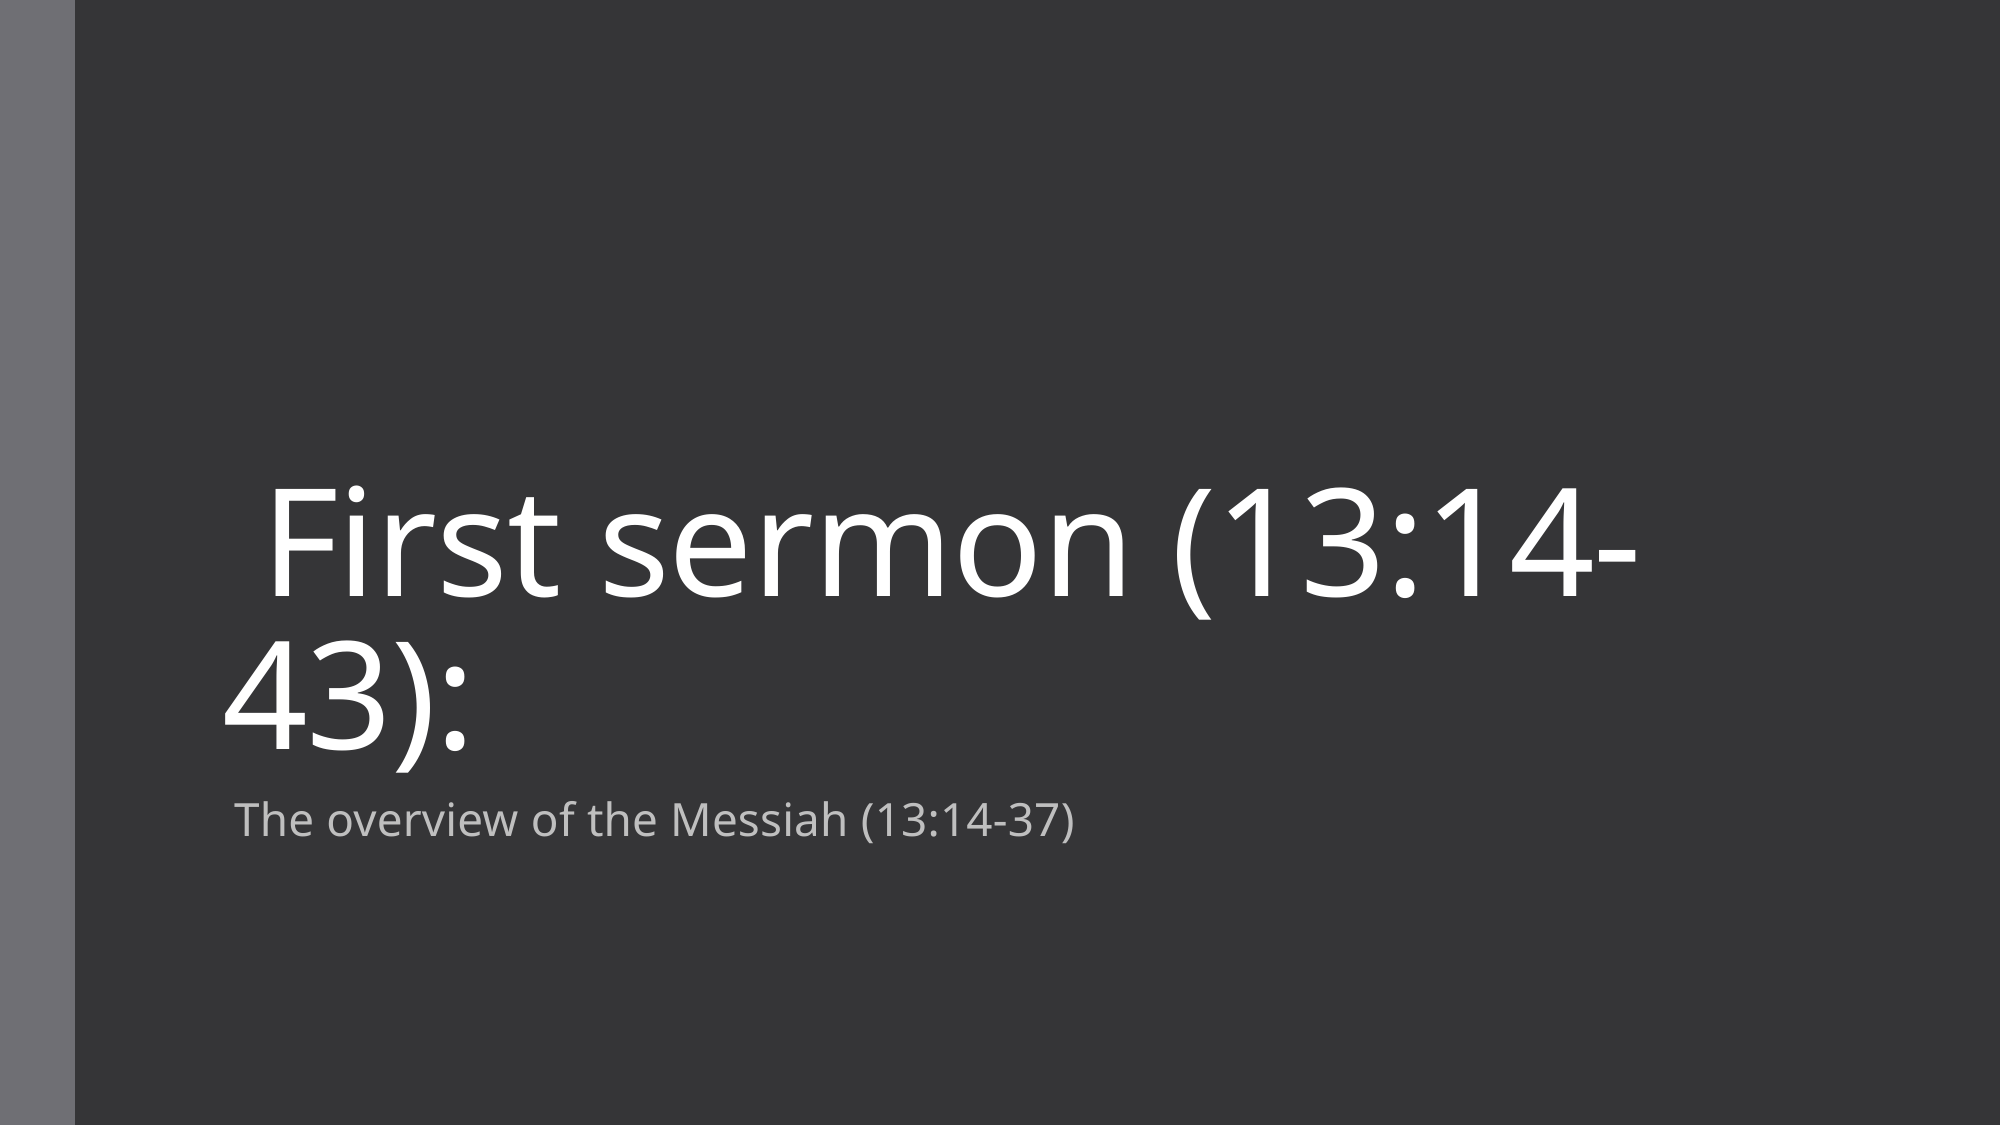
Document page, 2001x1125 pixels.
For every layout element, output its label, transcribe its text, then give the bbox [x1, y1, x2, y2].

title First sermon (13:14-43): [206, 124, 1752, 787]
subtitle The overview of the Messiah (13:14-37) [206, 787, 1752, 1066]
